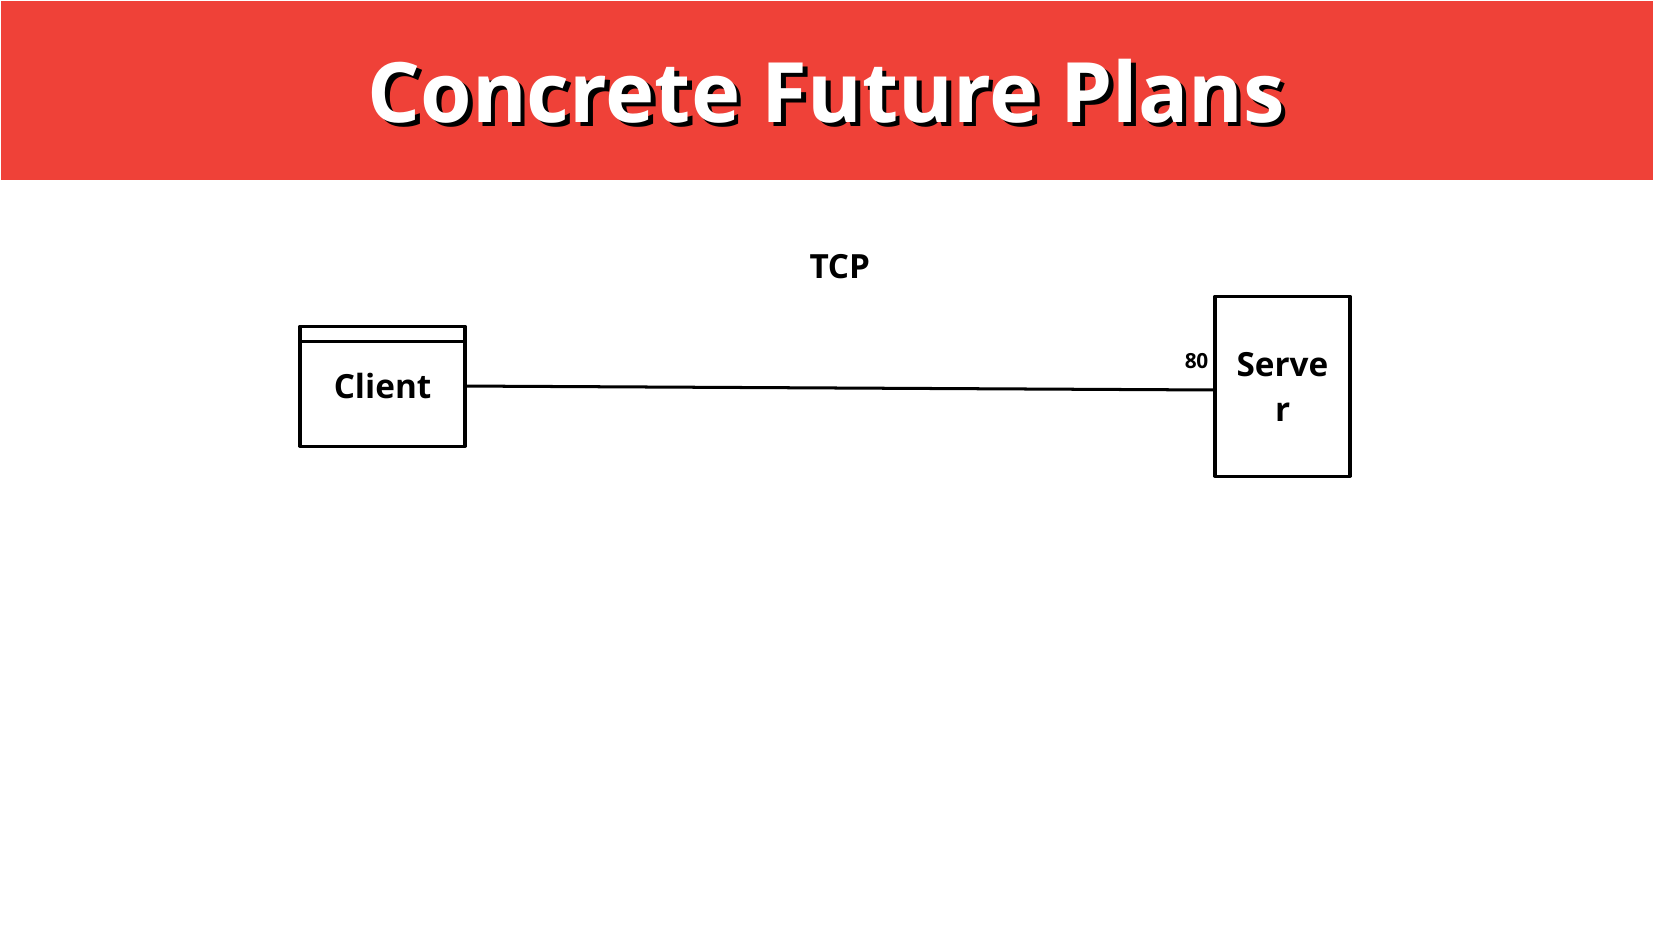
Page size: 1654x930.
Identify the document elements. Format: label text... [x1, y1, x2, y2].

text_box 80 [1170, 341, 1215, 380]
text_box Server [1215, 296, 1351, 477]
text_box Concrete Future Plans [0, 0, 1653, 181]
text_box Client [300, 326, 466, 447]
text_box TCP [750, 240, 931, 293]
